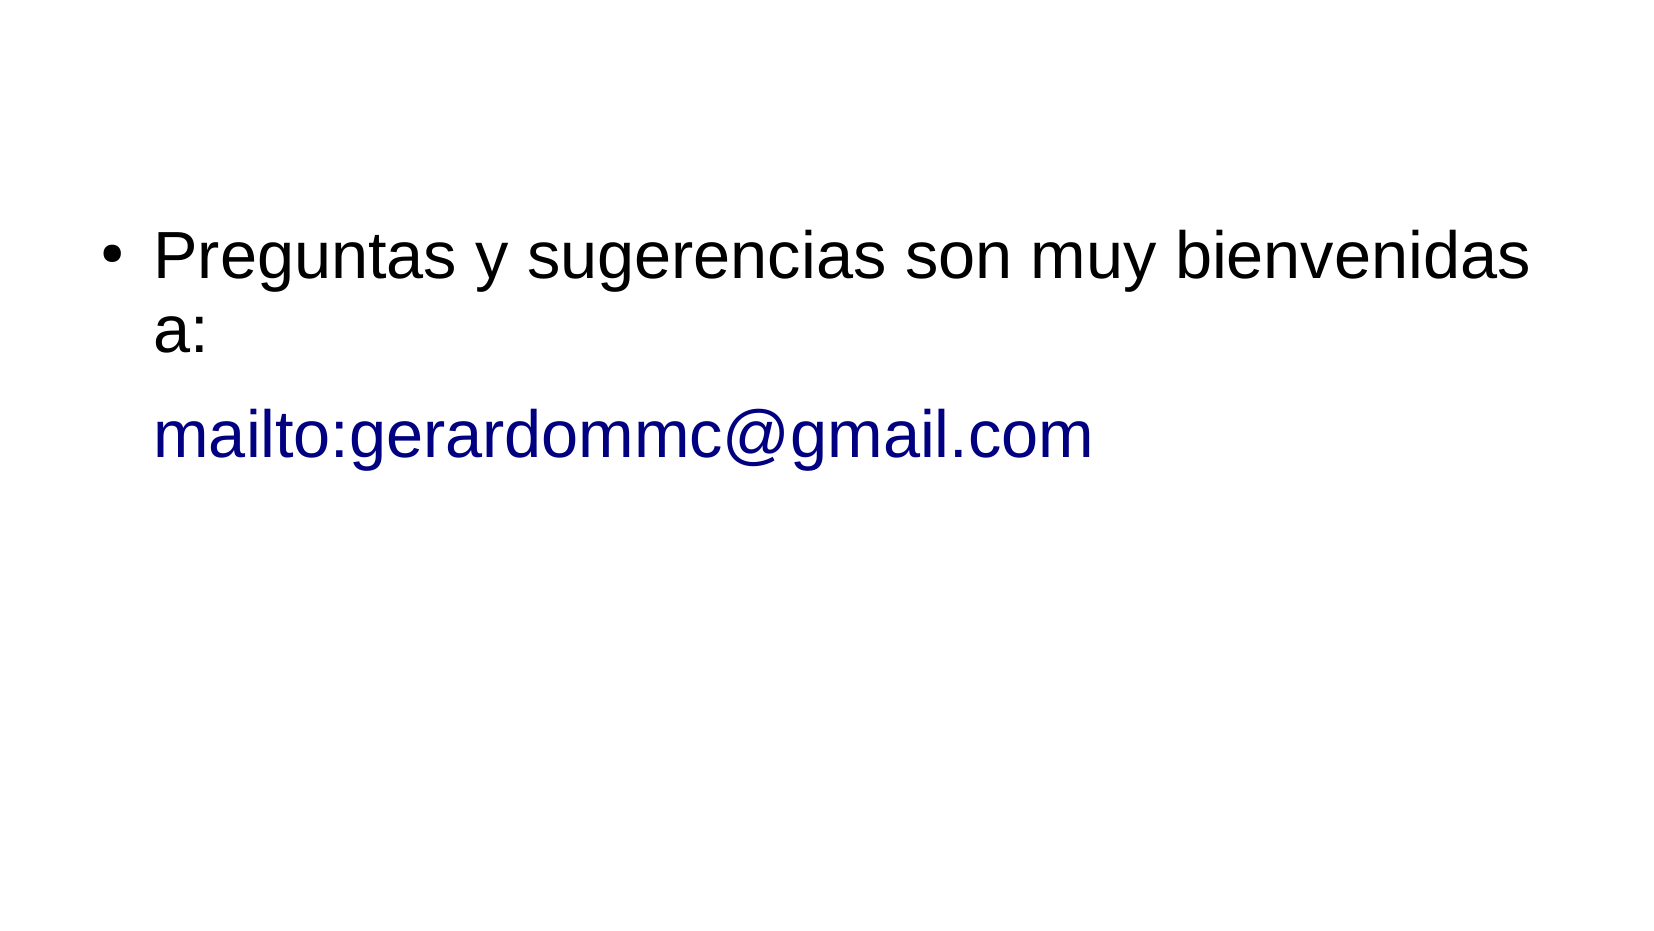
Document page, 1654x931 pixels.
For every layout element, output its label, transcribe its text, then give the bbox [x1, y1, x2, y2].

list Preguntas y sugerencias son muy bienvenidas a: mailto:gerardommc@gmail.com [82, 217, 1571, 758]
